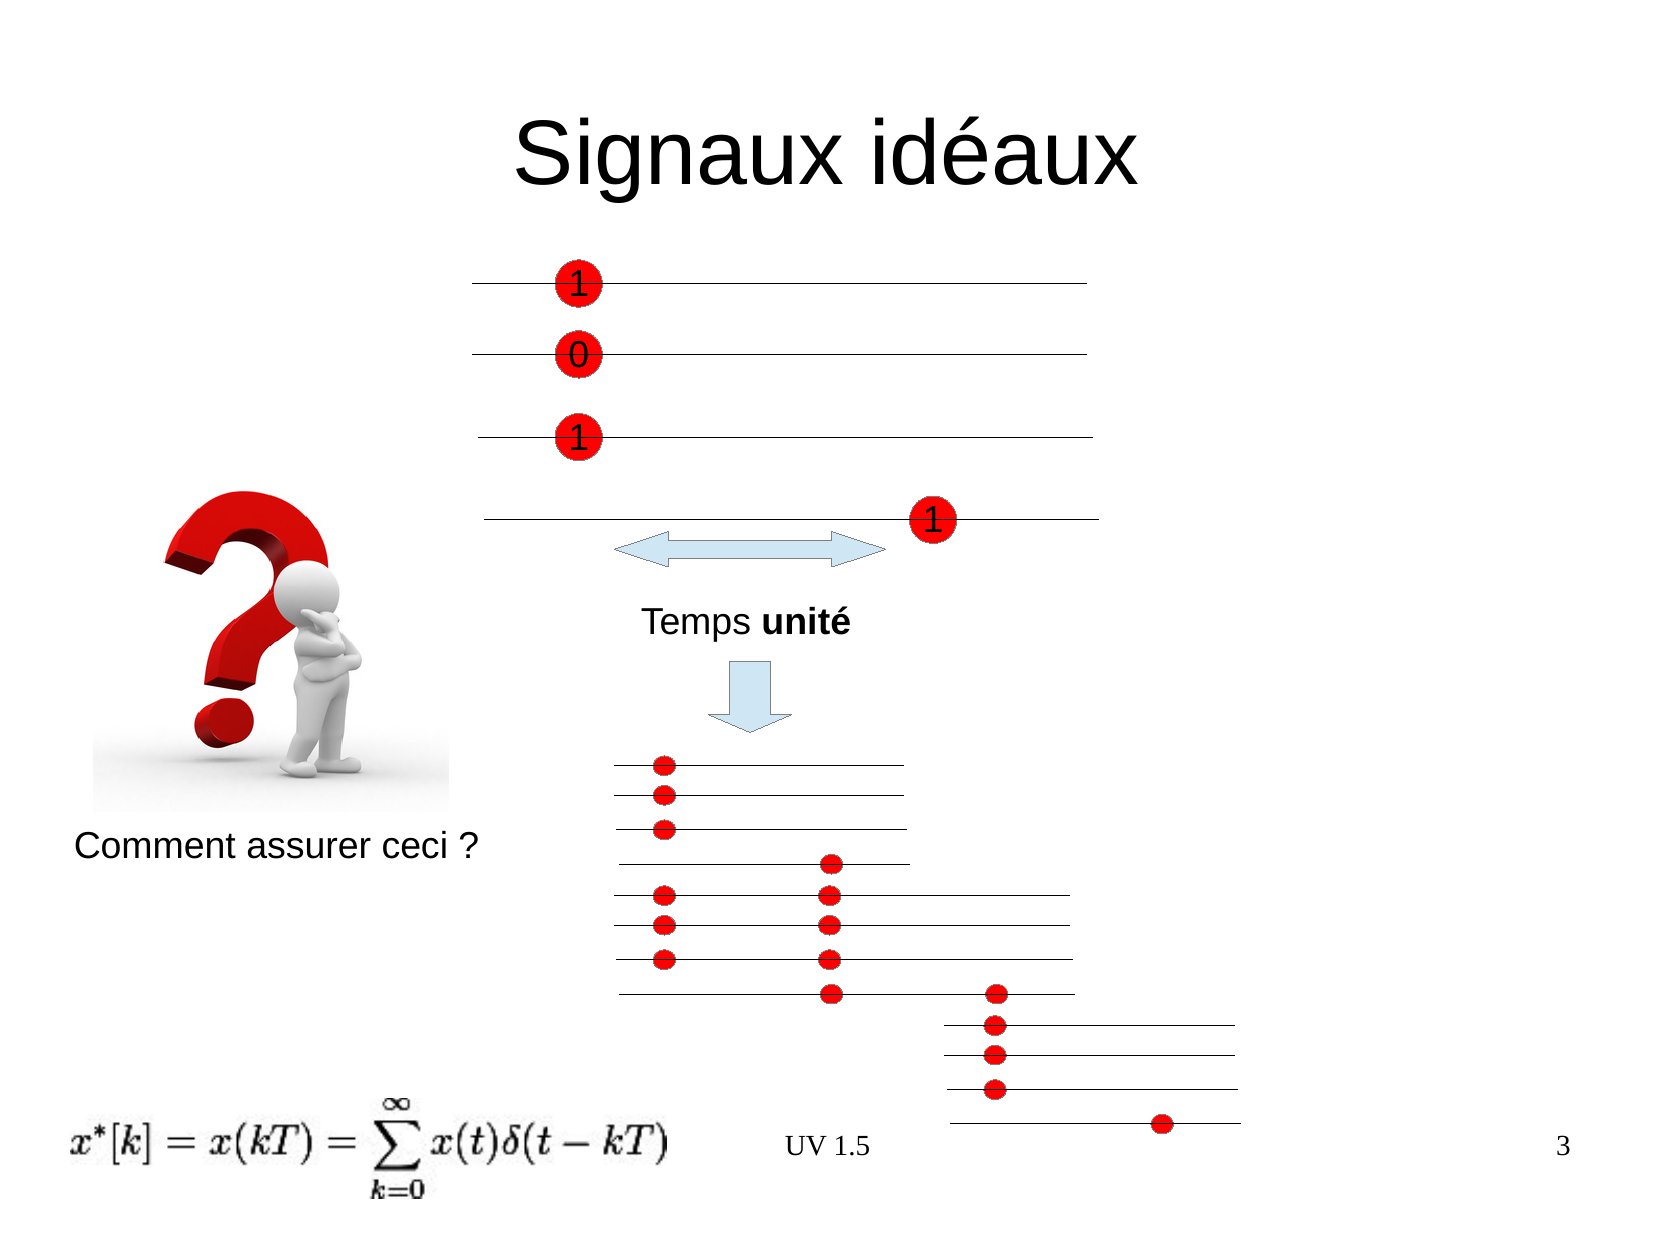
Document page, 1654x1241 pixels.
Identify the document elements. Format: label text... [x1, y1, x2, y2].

text_box [653, 949, 676, 959]
text_box [818, 926, 841, 936]
text_box [985, 984, 1008, 994]
text_box 0 [555, 330, 603, 354]
title Signaux idéaux [82, 49, 1571, 257]
text_box [983, 1045, 1007, 1055]
text_box 1 [555, 413, 603, 437]
text_box 1 [555, 259, 603, 283]
text_box [983, 1090, 1007, 1100]
text_box [1151, 1114, 1174, 1123]
text_box [653, 796, 676, 806]
text_box [653, 896, 676, 906]
text_box [818, 896, 841, 906]
text_box [983, 1015, 1007, 1025]
text_box [653, 926, 676, 936]
text_box 0 [573, 355, 584, 365]
text_box [653, 785, 676, 795]
text_box [983, 1056, 1007, 1065]
text_box [818, 960, 841, 970]
text_box [818, 915, 841, 925]
text_box [653, 766, 676, 776]
text_box [653, 830, 676, 840]
text_box [614, 531, 886, 567]
text_box [653, 819, 676, 829]
text_box 1 [909, 496, 957, 519]
text_box Comment assurer ceci ? [59, 817, 495, 875]
text_box Temps unité [625, 592, 867, 650]
text_box [653, 915, 676, 925]
text_box [983, 1026, 1007, 1036]
picture [93, 472, 449, 812]
picture [70, 1098, 667, 1199]
text_box [820, 854, 843, 864]
text_box [818, 949, 841, 959]
text_box [983, 1079, 1007, 1089]
text_box [818, 885, 841, 895]
text_box 1 [555, 284, 603, 308]
text_box [985, 995, 1008, 1004]
text_box [820, 995, 843, 1004]
text_box [653, 960, 676, 970]
text_box [653, 755, 676, 765]
text_box 0 [573, 344, 584, 354]
text_box [708, 661, 792, 733]
text_box 1 [555, 438, 603, 461]
text_box [820, 984, 843, 994]
text_box 0 [555, 355, 603, 379]
text_box [653, 885, 676, 895]
text_box 1 [909, 520, 957, 544]
text_box [820, 865, 843, 875]
text_box [1150, 1124, 1174, 1134]
